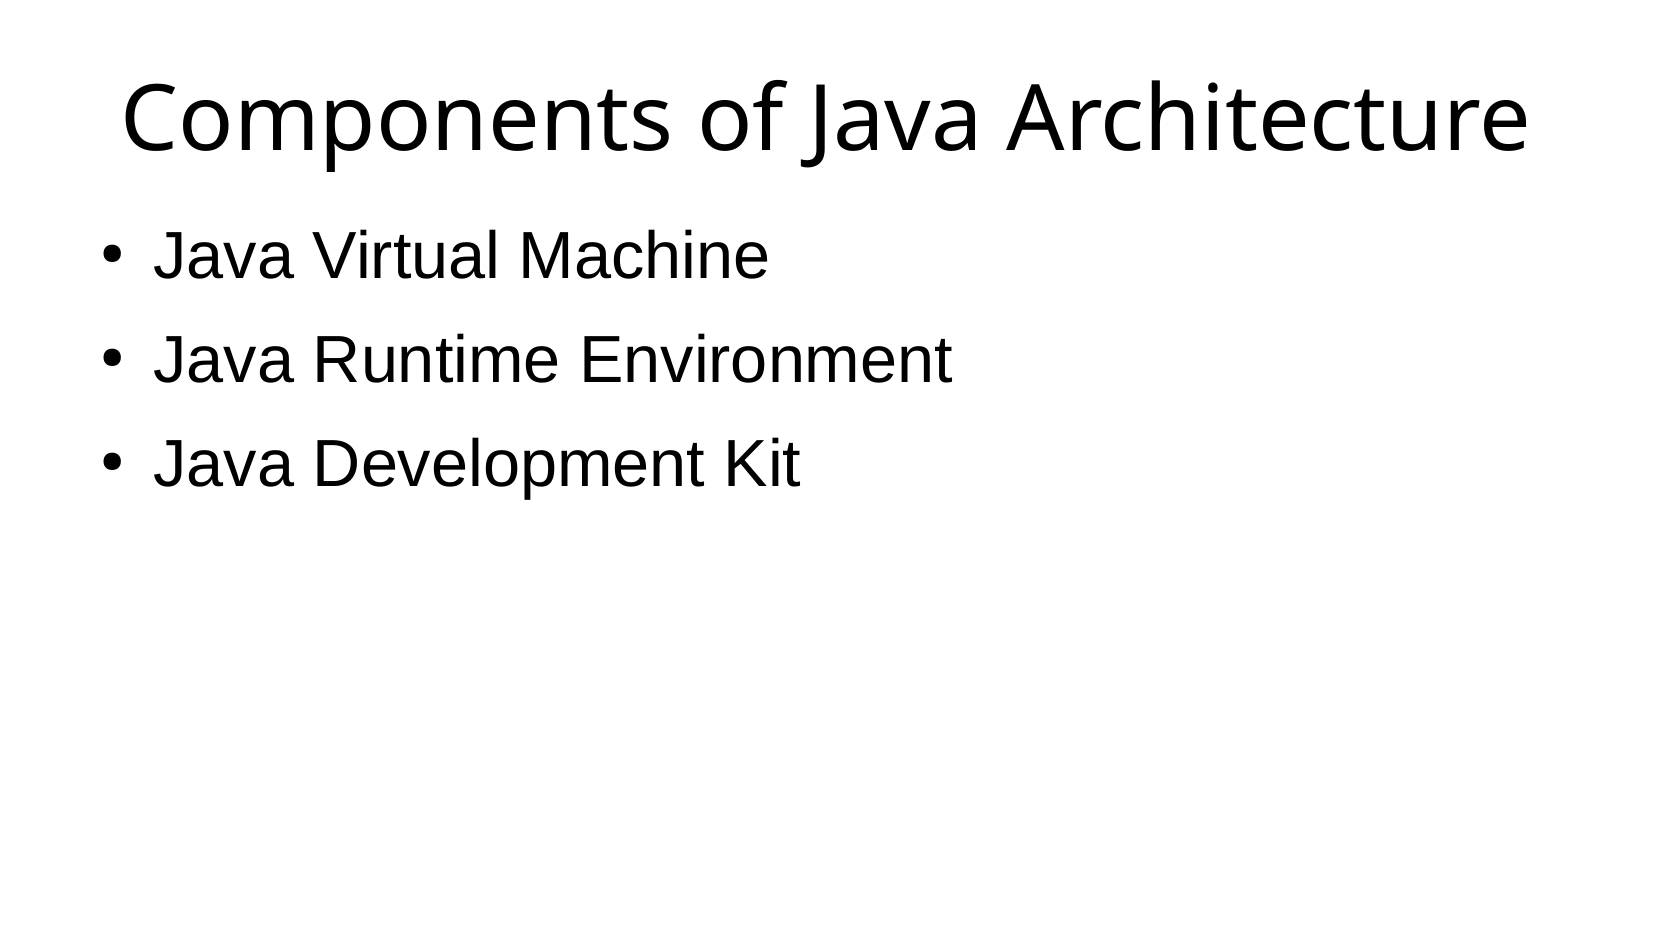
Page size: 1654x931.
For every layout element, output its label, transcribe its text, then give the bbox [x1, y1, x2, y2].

title Components of Java Architecture [82, 37, 1571, 193]
list Java Virtual Machine Java Runtime Environment Java Development Kit [82, 217, 1571, 758]
